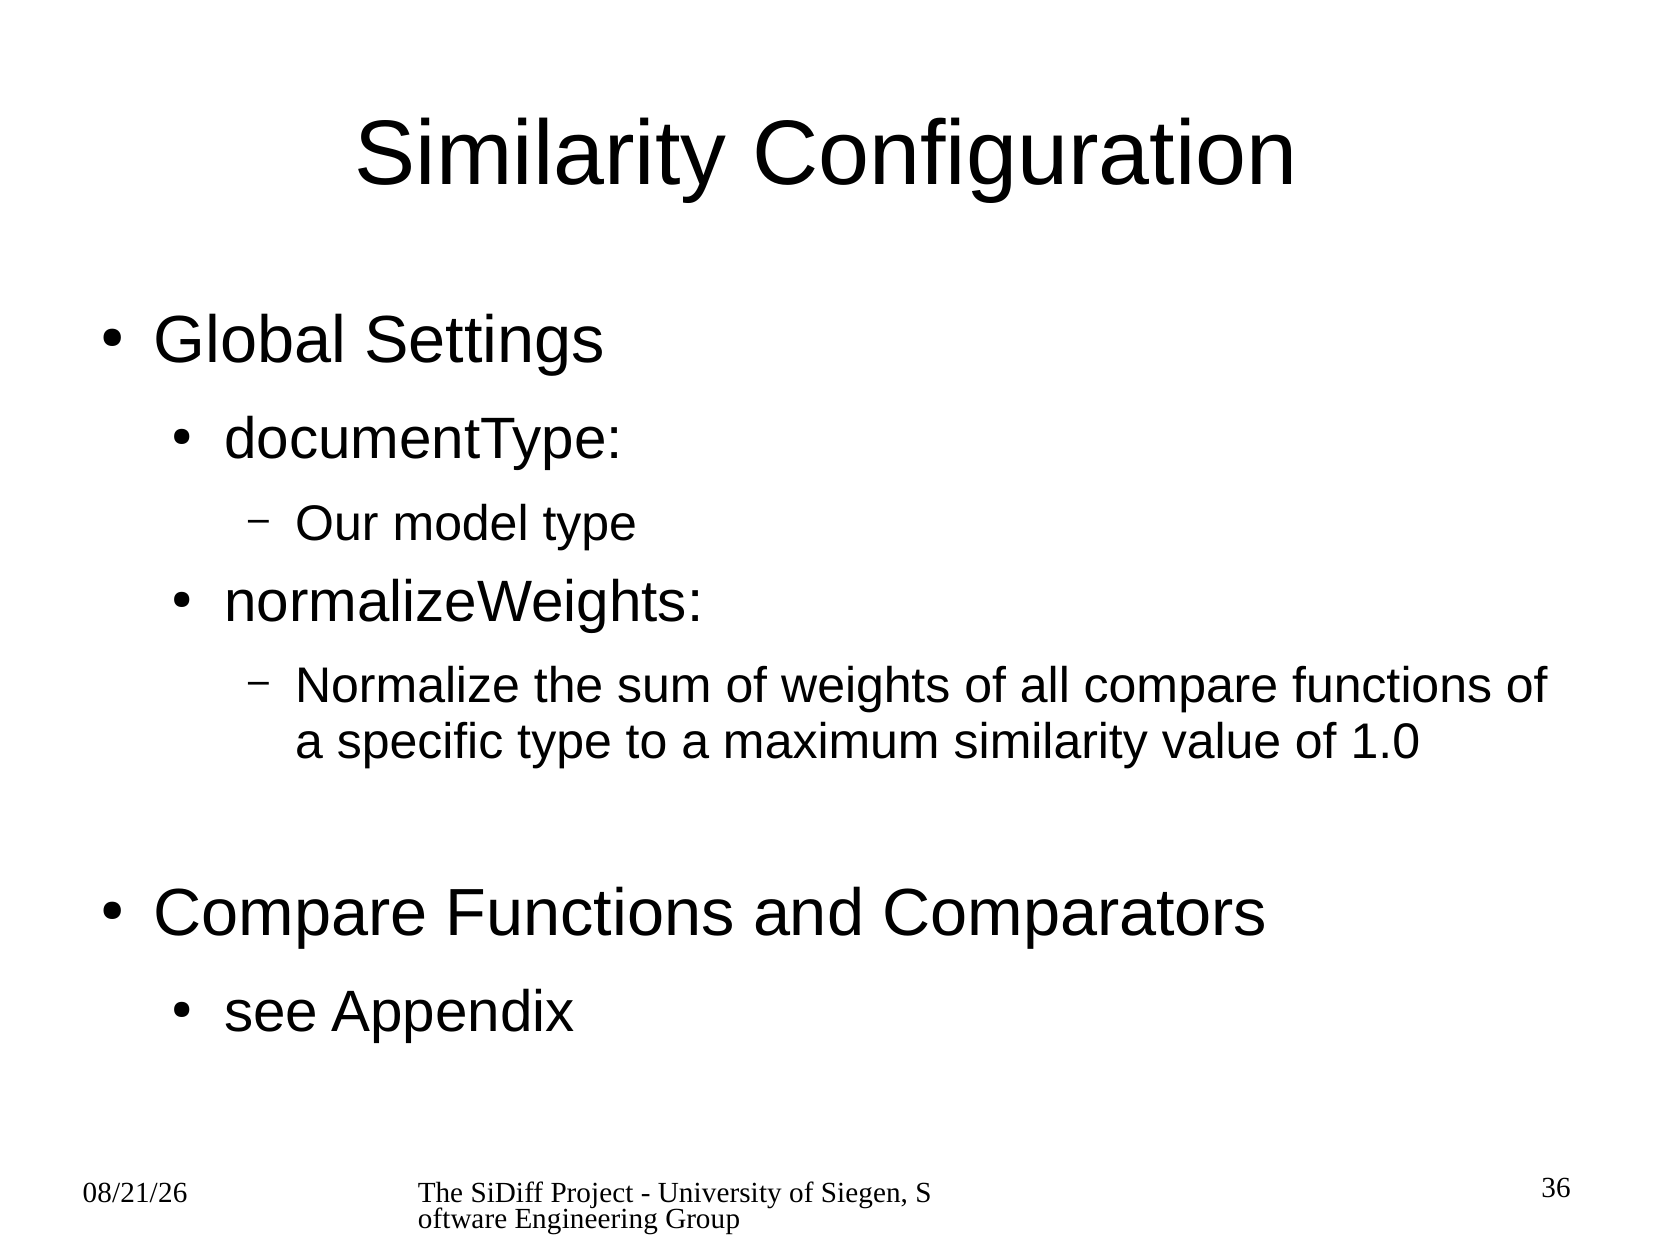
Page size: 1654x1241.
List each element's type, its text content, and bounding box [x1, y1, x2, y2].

list Global Settings documentType: Our model type normalizeWeights: Normalize the sum of weights of all compare functions of a specific type to a maximum similarity value of 1.0 Compare Functions and Comparators see Appendix [82, 302, 1571, 1121]
title Similarity Configuration [82, 49, 1571, 257]
